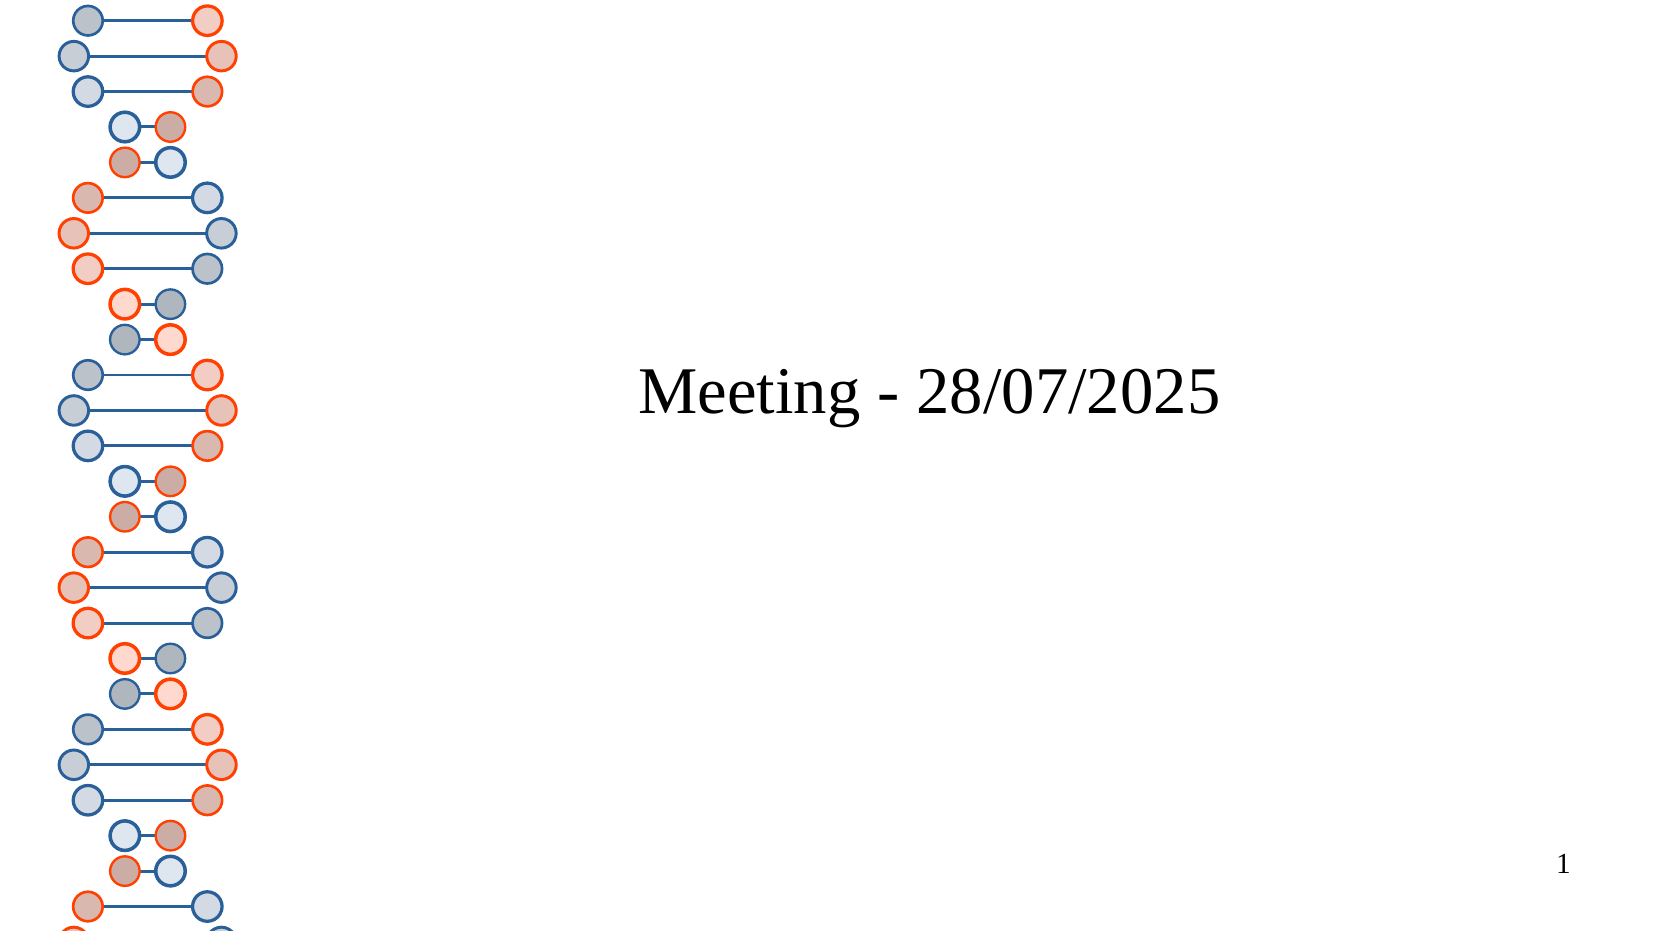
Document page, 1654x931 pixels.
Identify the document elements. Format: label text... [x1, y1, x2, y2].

subtitle Meeting - 28/07/2025 [265, 35, 1595, 748]
